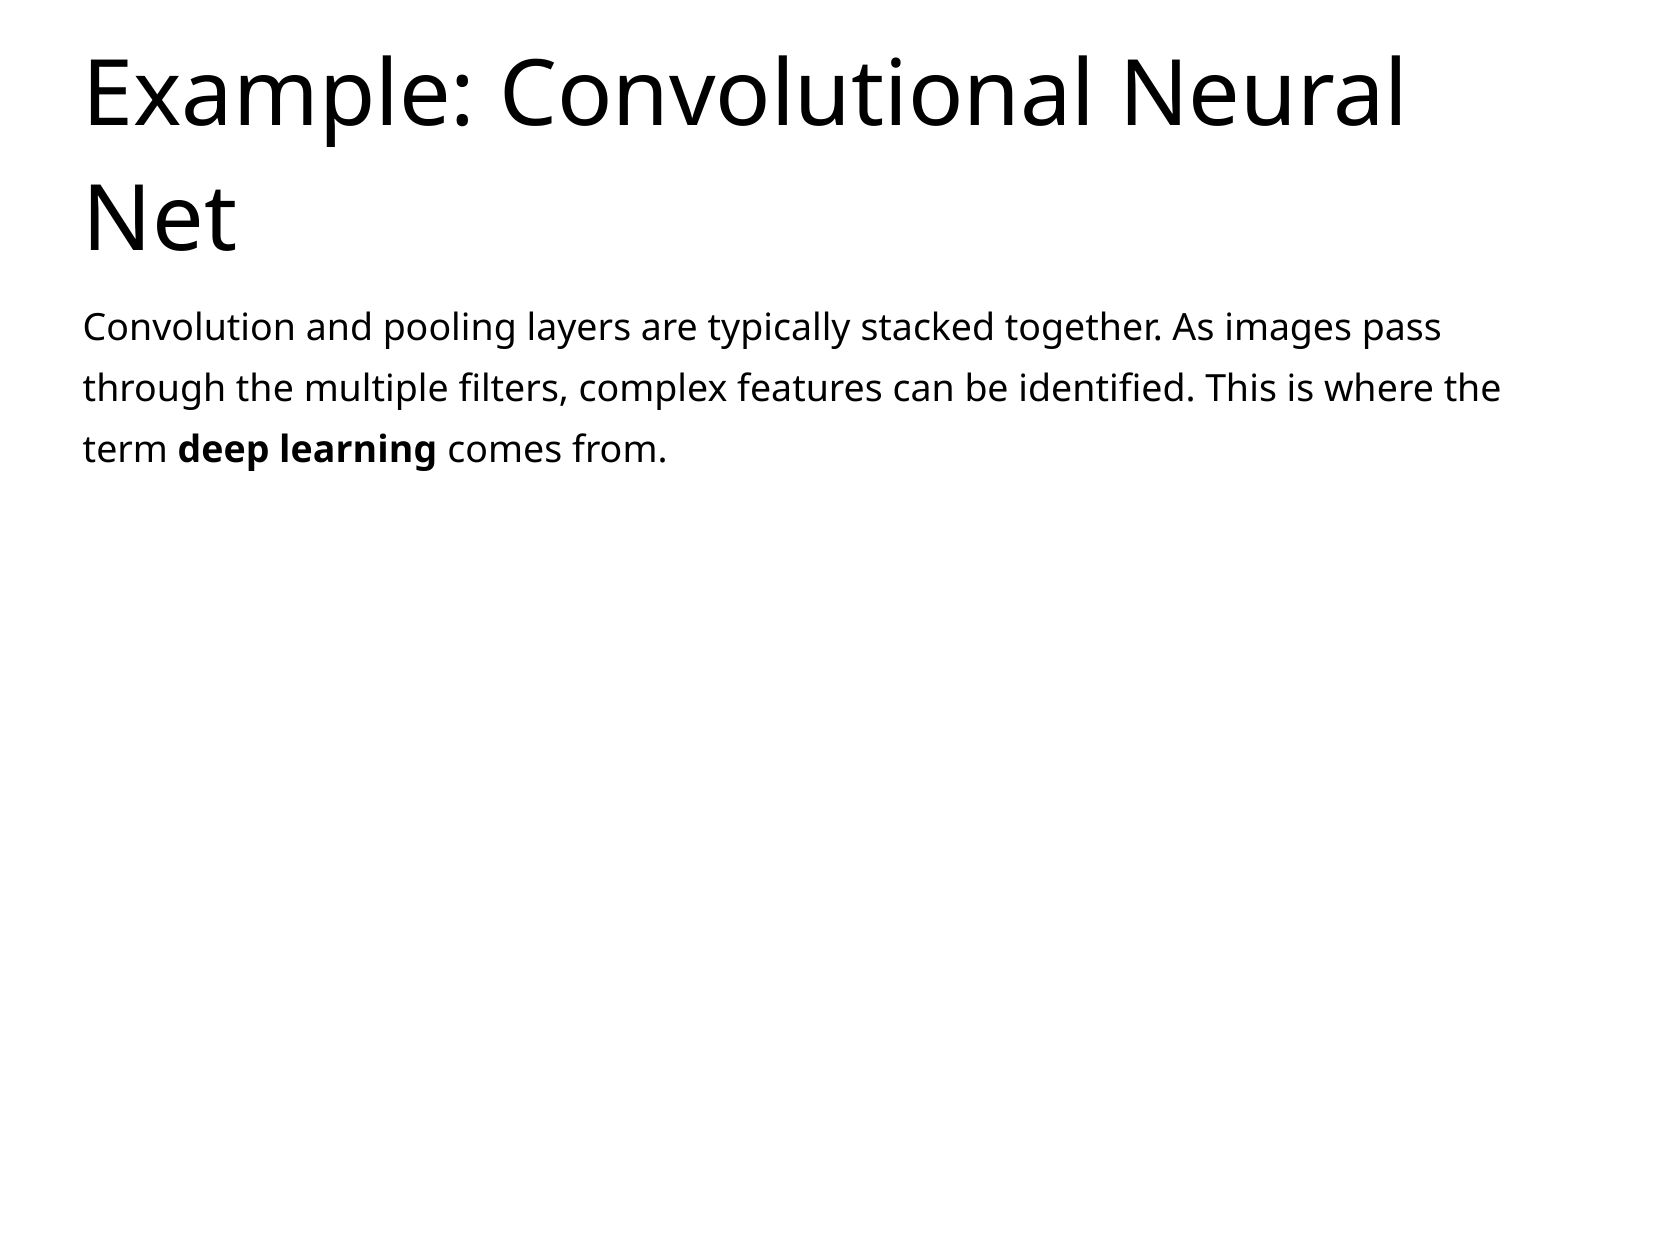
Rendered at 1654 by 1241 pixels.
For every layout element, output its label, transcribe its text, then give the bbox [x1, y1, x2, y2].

list Convolution and pooling layers are typically stacked together. As images pass through the multiple filters, complex features can be identified. This is where the term deep learning comes from. [82, 290, 1571, 1010]
title Example: Convolutional Neural Net [82, 49, 1571, 257]
